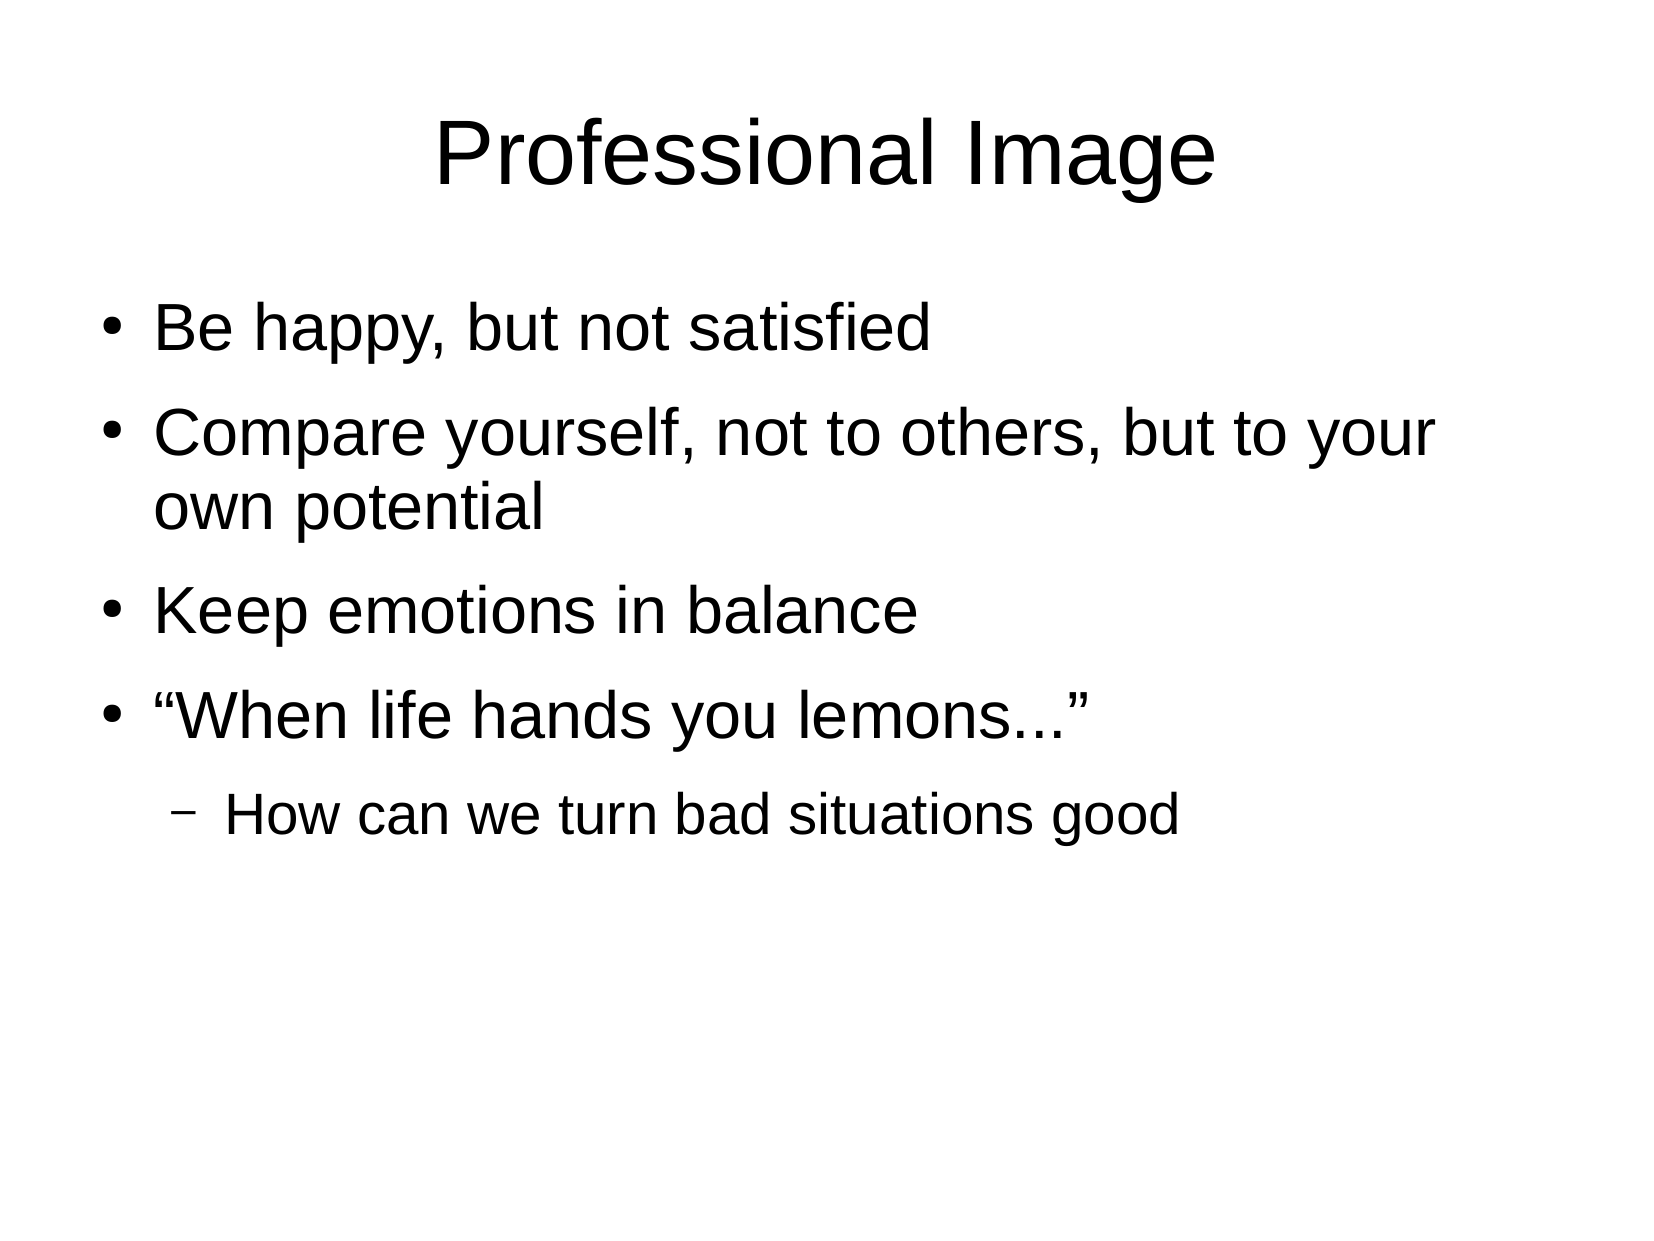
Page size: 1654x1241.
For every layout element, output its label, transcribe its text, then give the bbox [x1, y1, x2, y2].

title Professional Image [82, 49, 1571, 257]
list Be happy, but not satisfied Compare yourself, not to others, but to your own potential Keep emotions in balance “When life hands you lemons...” How can we turn bad situations good [82, 290, 1571, 1109]
